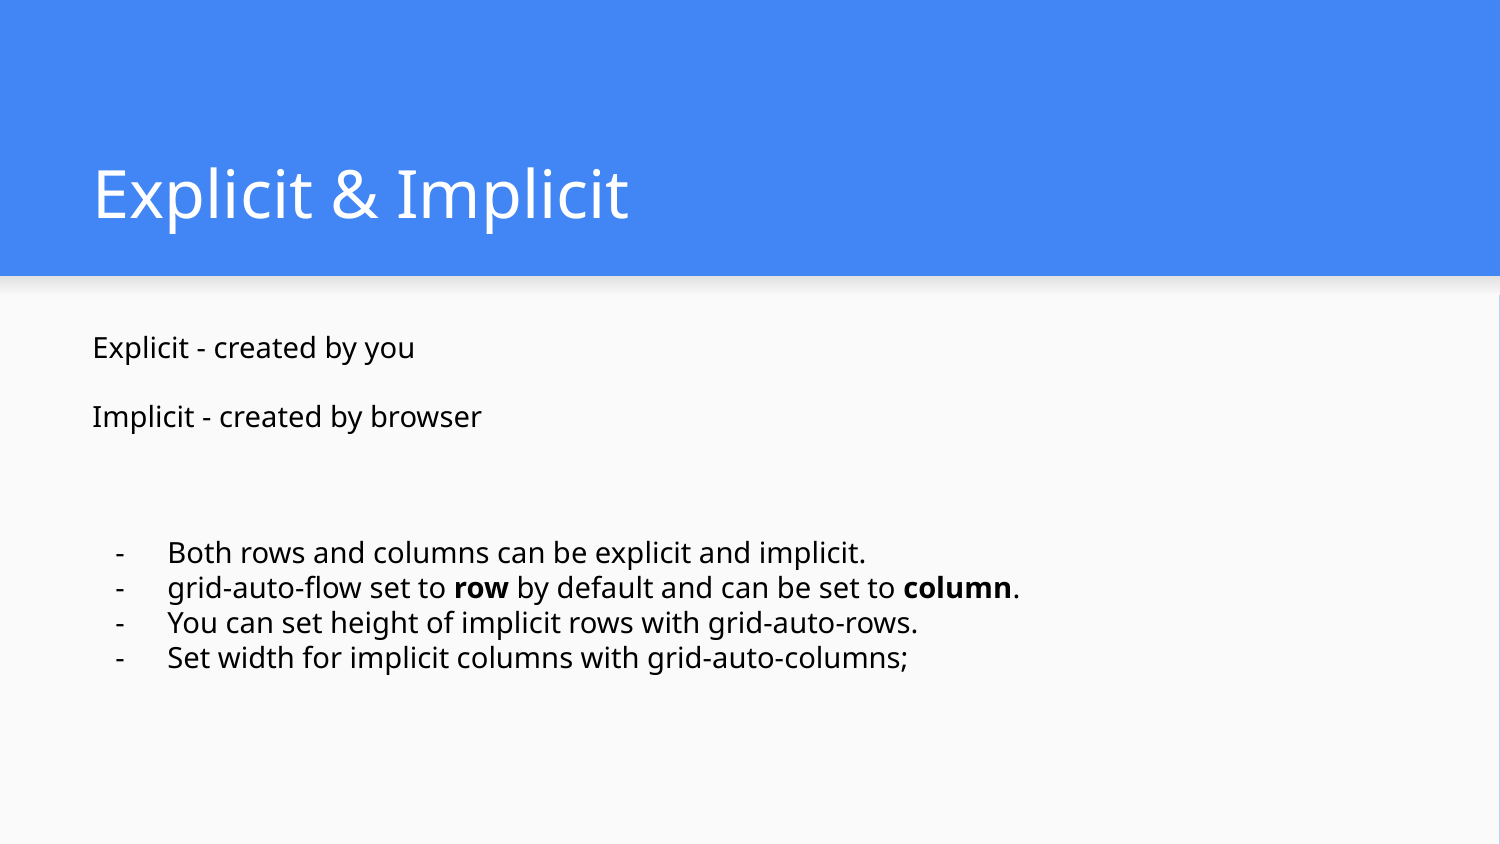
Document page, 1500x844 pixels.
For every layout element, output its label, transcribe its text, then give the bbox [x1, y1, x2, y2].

list Explicit - created by you Implicit - created by browser Both rows and columns can be explicit and implicit. grid-auto-flow set to row by default and can be set to column. You can set height of implicit rows with grid-auto-rows. Set width for implicit columns with grid-auto-columns; [77, 314, 1427, 760]
title Explicit & Implicit [77, 121, 1427, 248]
